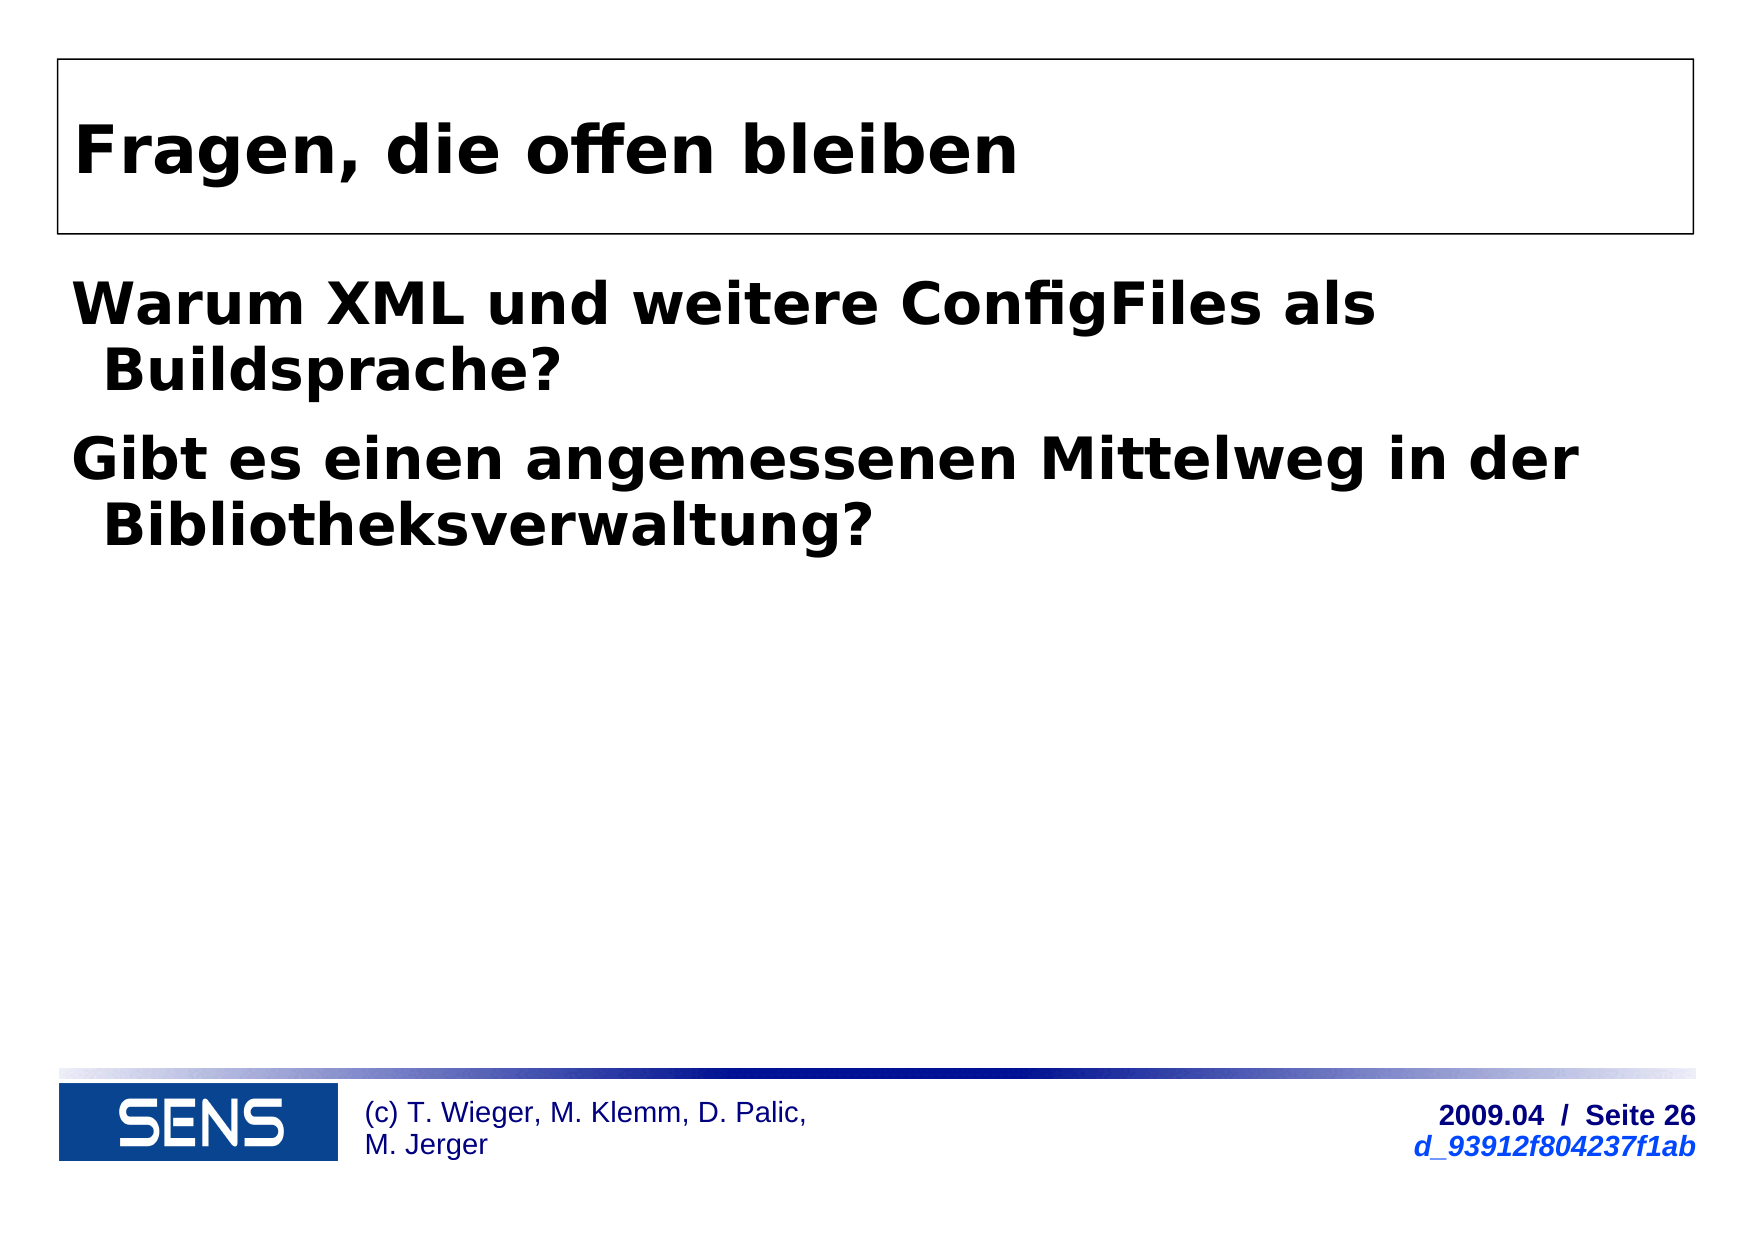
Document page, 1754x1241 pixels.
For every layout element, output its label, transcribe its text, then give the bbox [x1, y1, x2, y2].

list Warum XML und weitere ConfigFiles als Buildsprache? Gibt es einen angemessenen Mittelweg in der Bibliotheksverwaltung? [71, 272, 1693, 1038]
picture [59, 1068, 1696, 1079]
title Fragen, die offen bleiben [73, 61, 1693, 241]
picture [59, 1083, 338, 1161]
